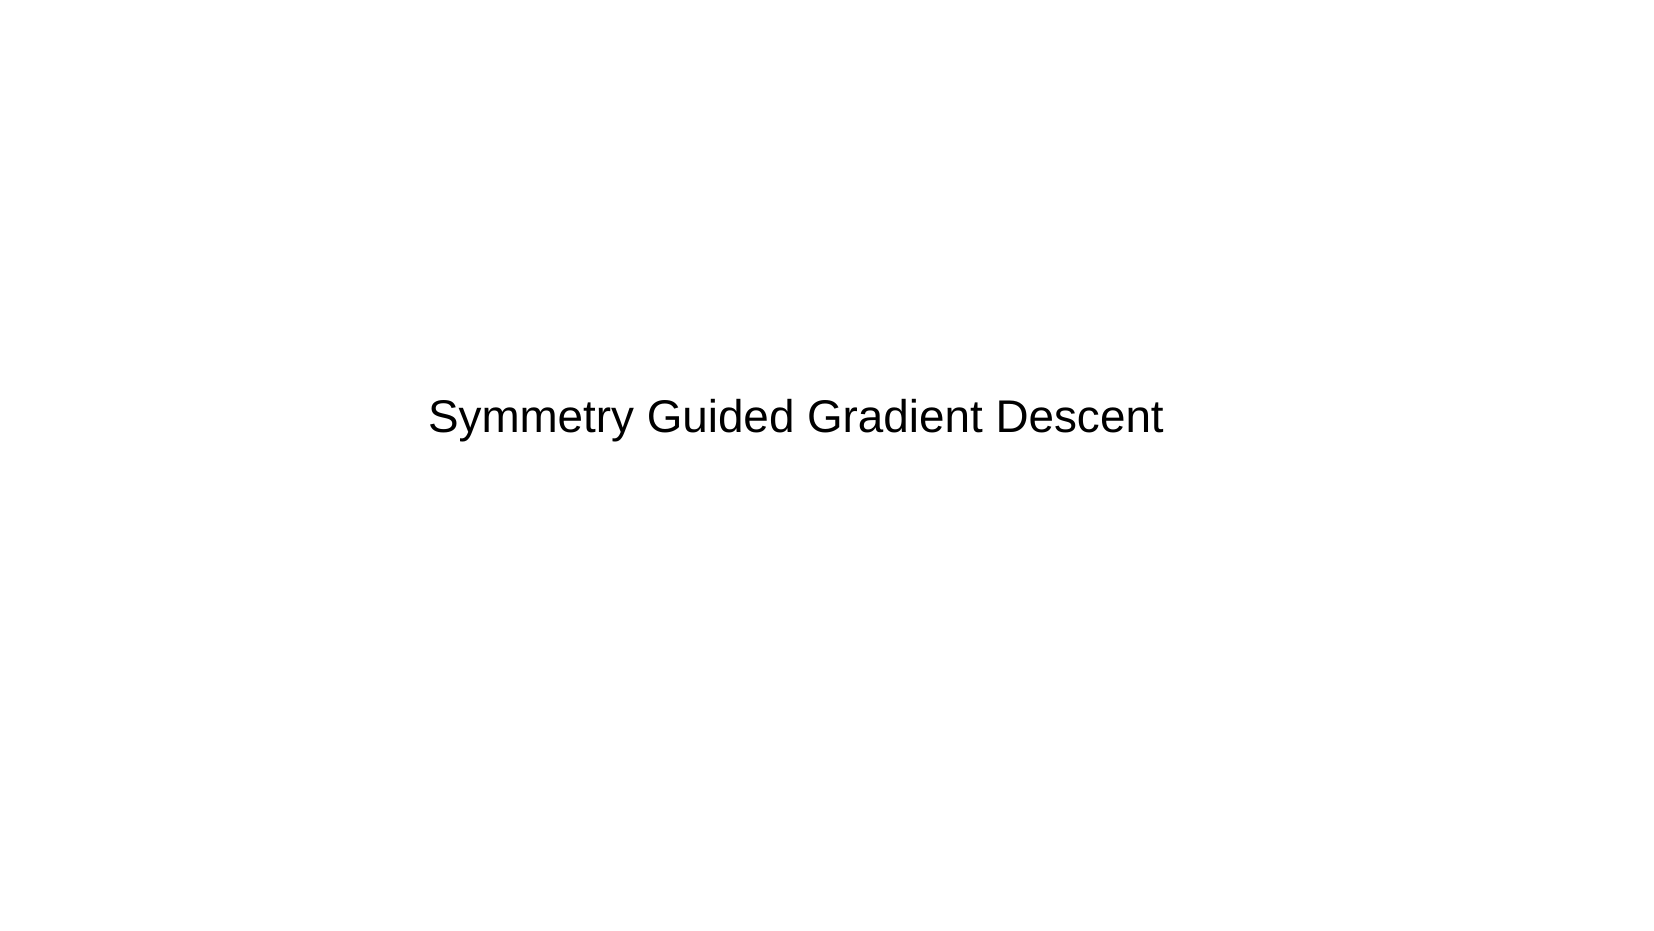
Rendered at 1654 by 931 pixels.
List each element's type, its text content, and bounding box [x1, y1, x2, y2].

text_box Symmetry Guided Gradient Descent [413, 383, 1182, 450]
